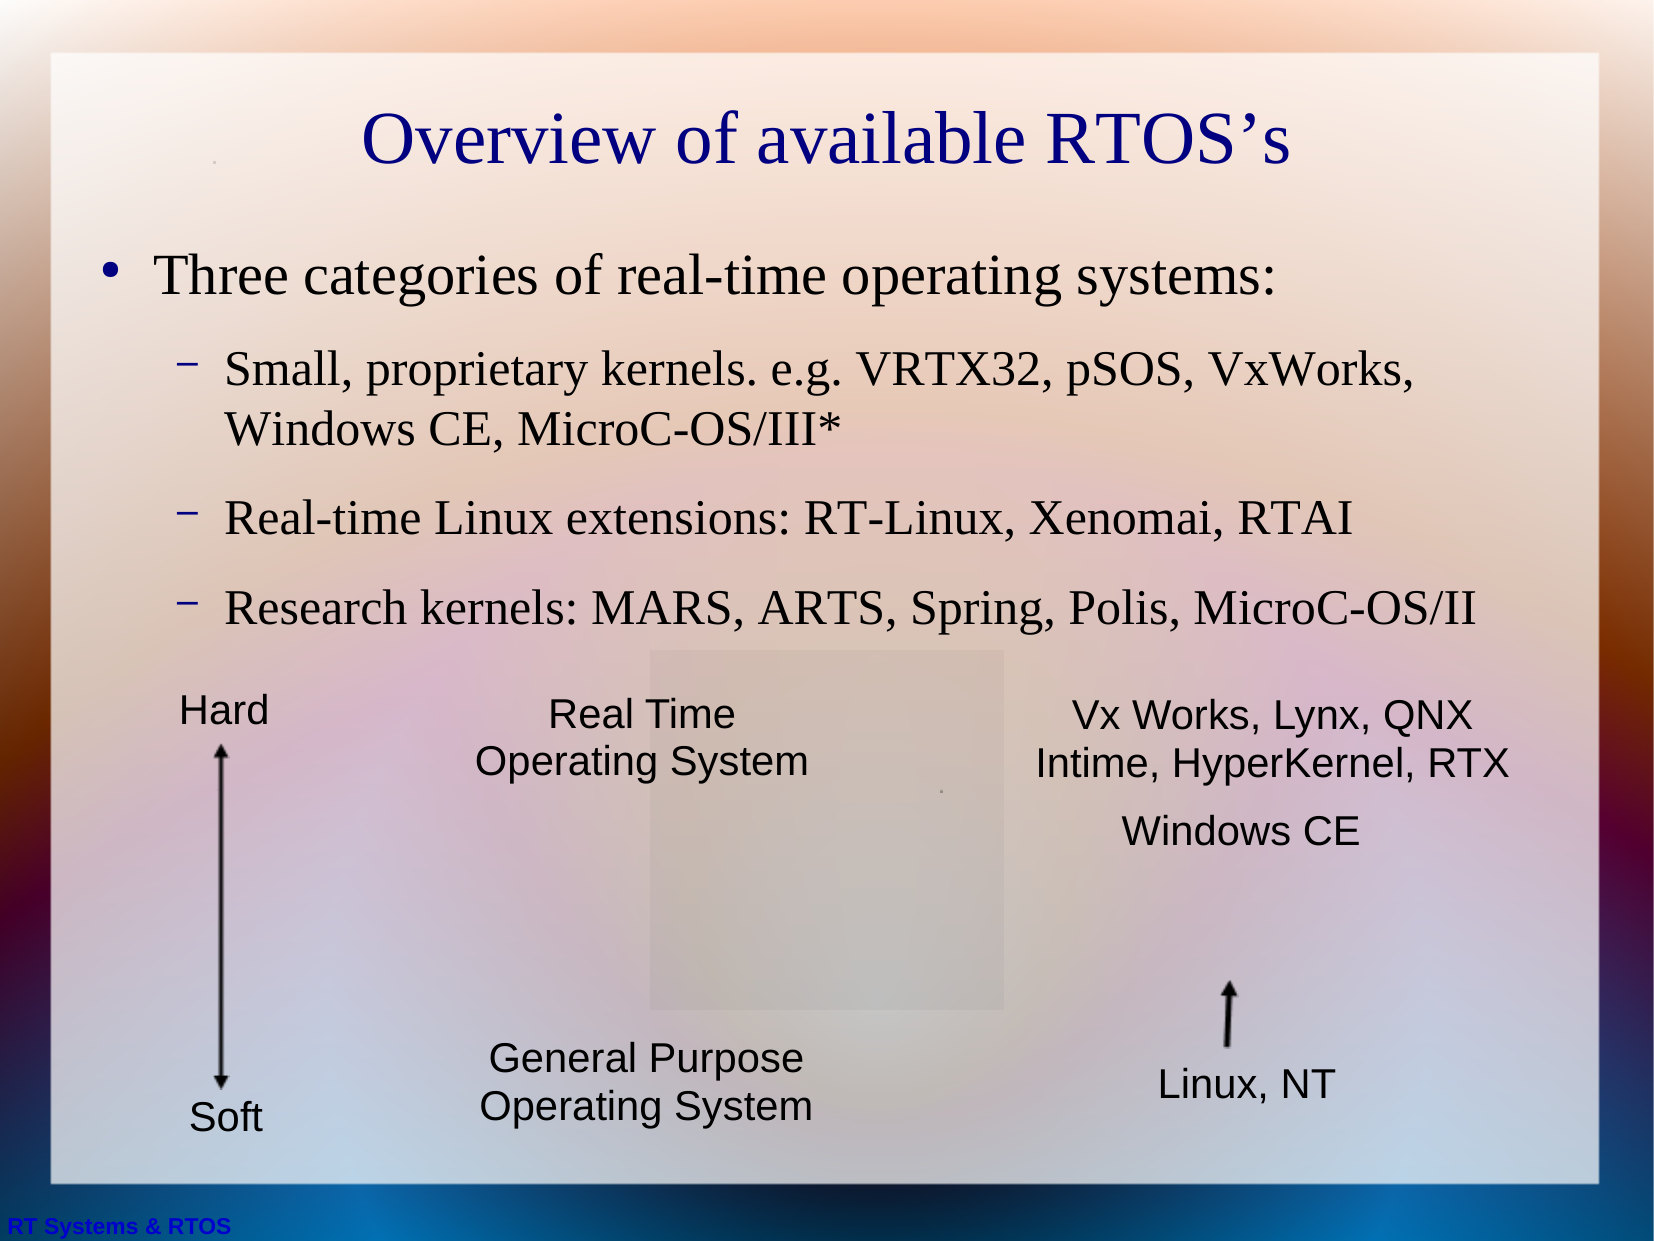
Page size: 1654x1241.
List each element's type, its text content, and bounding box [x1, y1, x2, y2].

subtitle Three categories of real-time operating systems: Small, proprietary kernels. e.g. VRTX32, pSOS, VxWorks, Windows CE, MicroC-OS/III* Real-time Linux extensions: RT-Linux, Xenomai, RTAI Research kernels: MARS, ARTS, Spring, Polis, MicroC-OS/II [82, 235, 1614, 635]
text_box General Purpose Operating System [465, 1034, 828, 1131]
text_box Hard [145, 686, 304, 734]
text_box Windows CE [984, 807, 1499, 856]
text_box Real Time Operating System [461, 690, 824, 786]
picture [0, 0, 1654, 1241]
text_box Linux, NT [1010, 1060, 1485, 1109]
text_box Vx Works, Lynx, QNX Intime, HyperKernel, RTX [989, 691, 1556, 787]
text_box Soft [147, 1093, 305, 1141]
title Overview of available RTOS’s [82, 55, 1571, 181]
text_box RT Systems & RTOS [7, 1213, 252, 1240]
